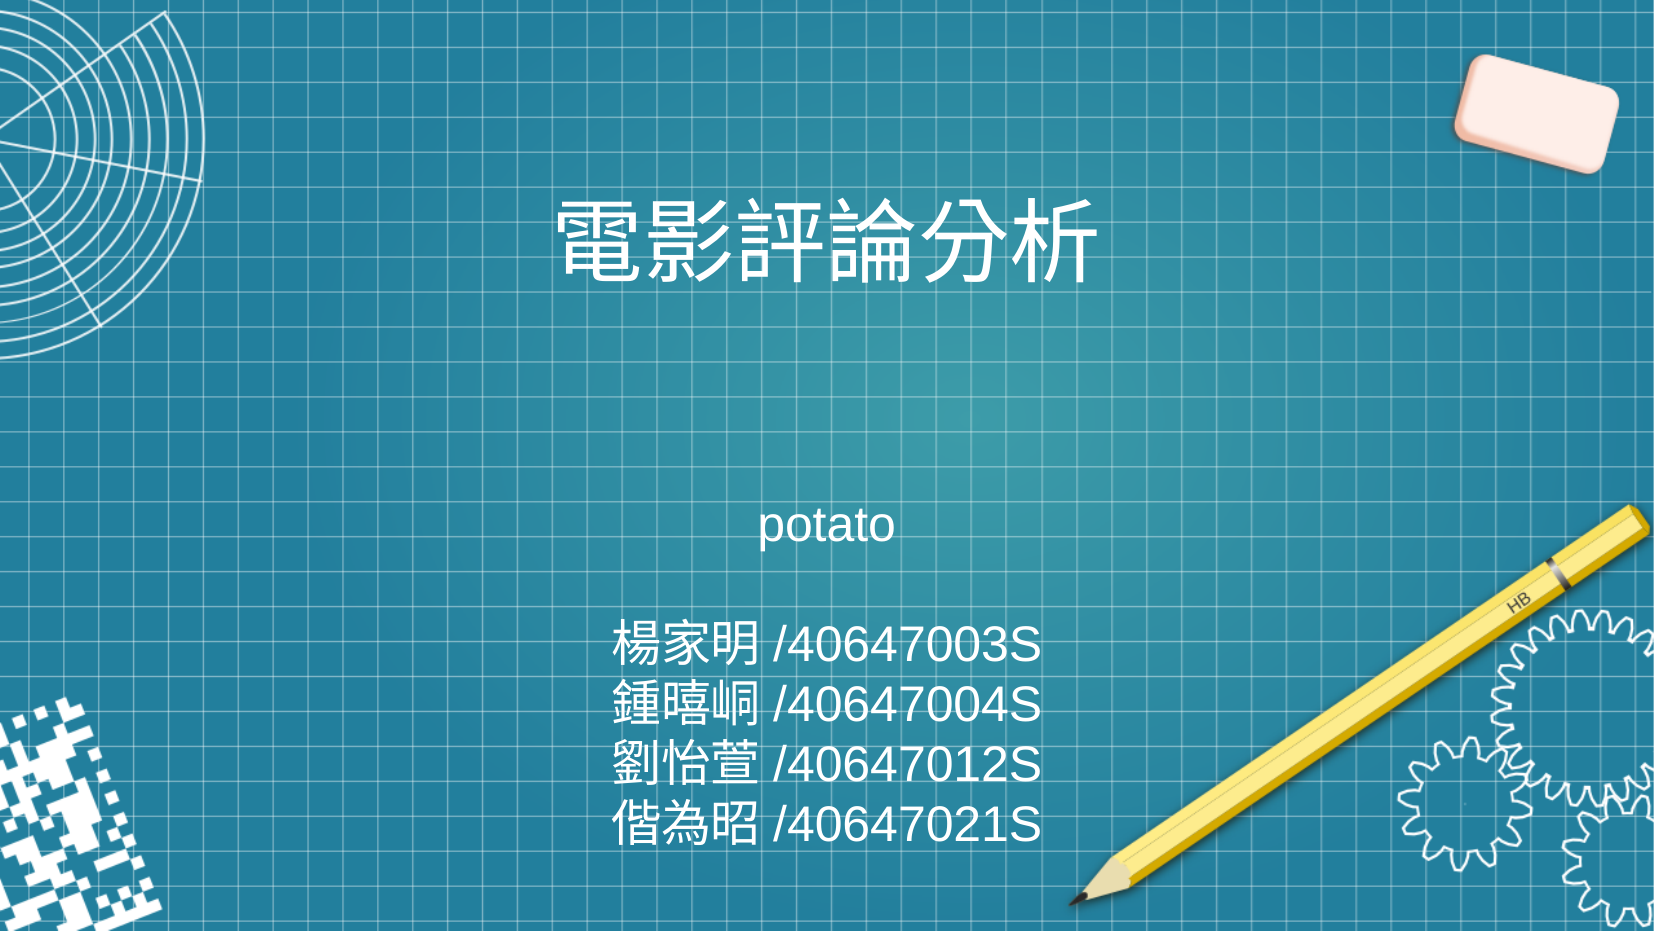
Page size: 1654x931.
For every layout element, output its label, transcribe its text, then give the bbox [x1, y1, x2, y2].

text_box 電影評論分析 [82, 132, 1571, 346]
text_box potato 楊家明/40647003S 鍾暿峒/40647004S 劉怡萱/40647012S 偕為昭/40647021S [82, 445, 1571, 898]
